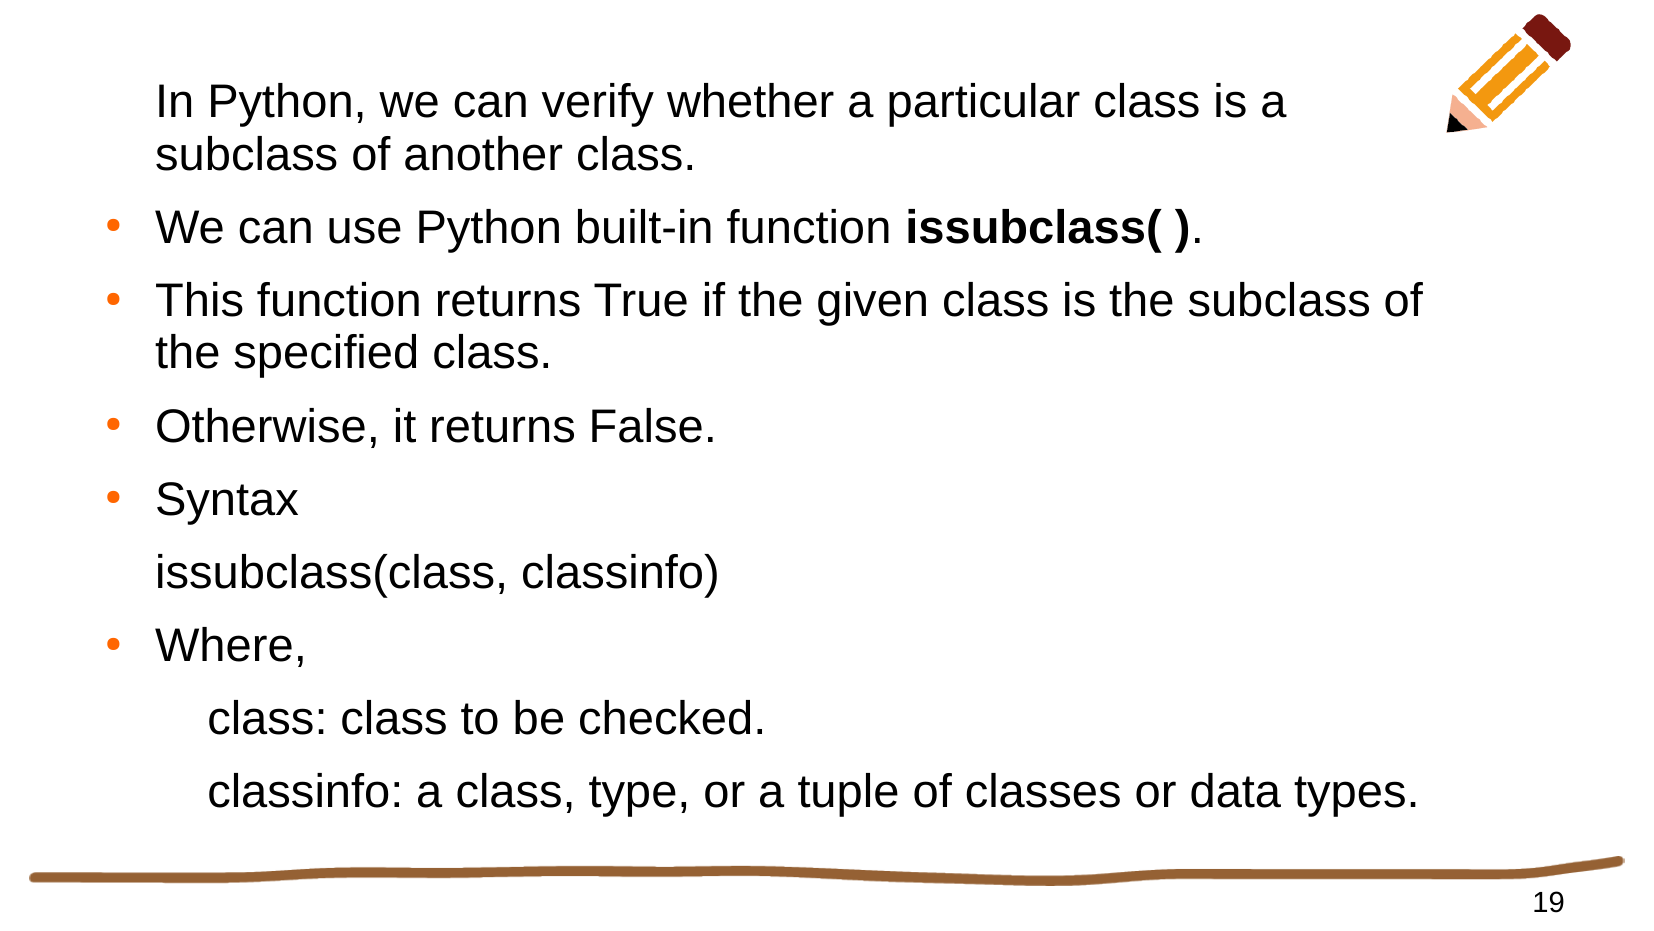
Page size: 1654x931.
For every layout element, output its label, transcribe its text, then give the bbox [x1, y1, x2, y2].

picture [1446, 14, 1571, 133]
picture [29, 856, 1625, 886]
list In Python, we can verify whether a particular class is a subclass of another class. We can use Python built-in function issubclass( ). This function returns True if the given class is the subclass of the specified class. Otherwise, it returns False. Syntax issubclass(class, classinfo) Where, class: class to be checked. classinfo: a class, type, or a tuple of classes or data types. [88, 75, 1426, 857]
